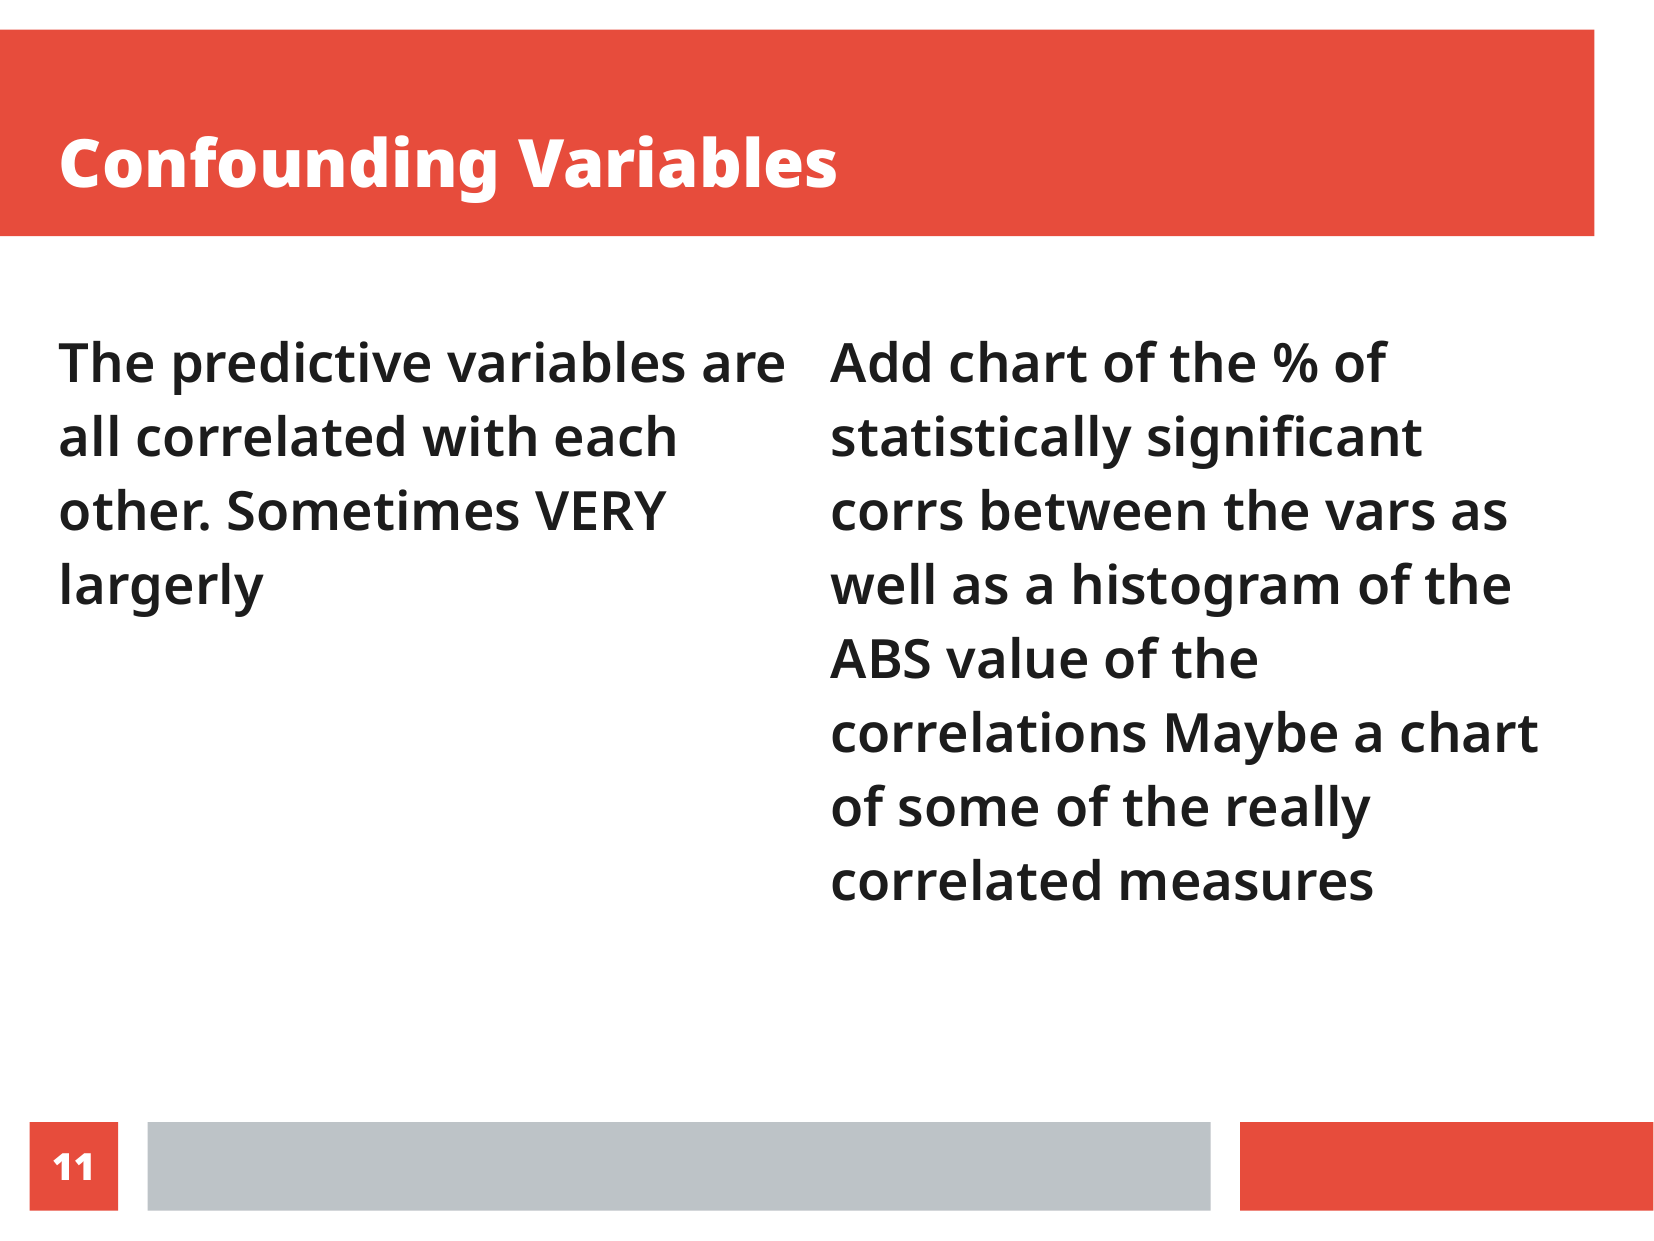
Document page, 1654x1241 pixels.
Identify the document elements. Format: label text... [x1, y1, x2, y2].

title Confounding Variables [59, 59, 1595, 207]
list The predictive variables are all correlated with each other. Sometimes VERY largerly [59, 324, 794, 1093]
list Add chart of the % of statistically significant corrs between the vars as well as a histogram of the ABS value of the correlations Maybe a chart of some of the really correlated measures [830, 324, 1566, 1093]
